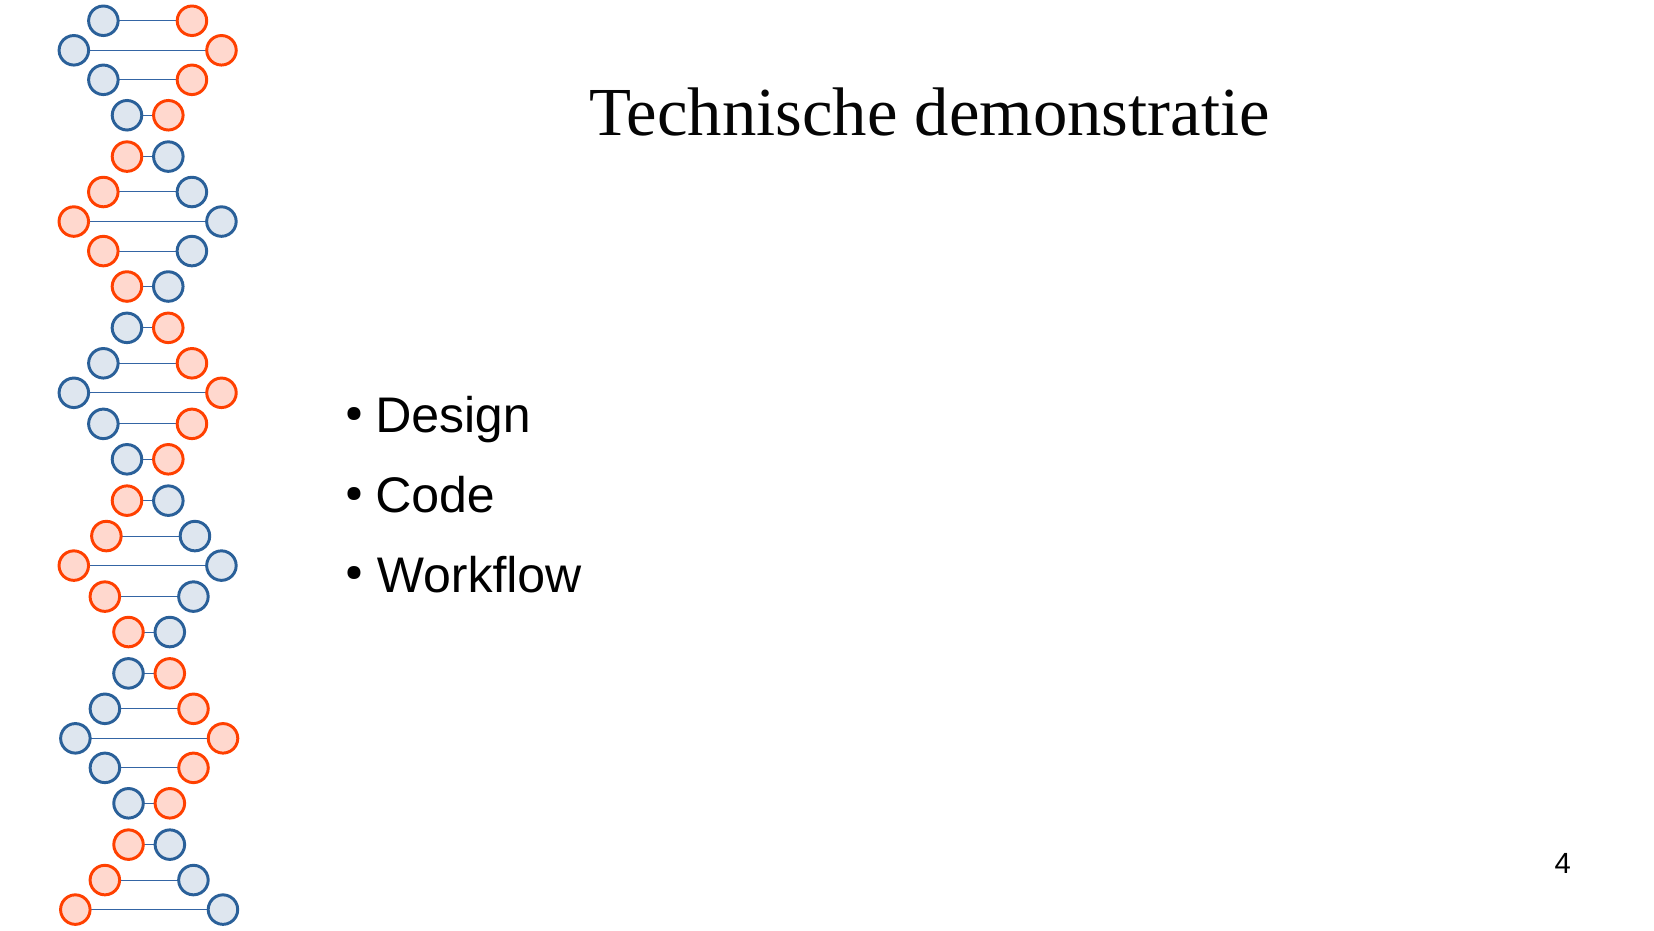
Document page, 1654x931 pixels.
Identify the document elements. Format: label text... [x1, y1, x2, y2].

title Technische demonstratie [265, 35, 1595, 189]
subtitle Design Code Workflow [270, 225, 1599, 765]
